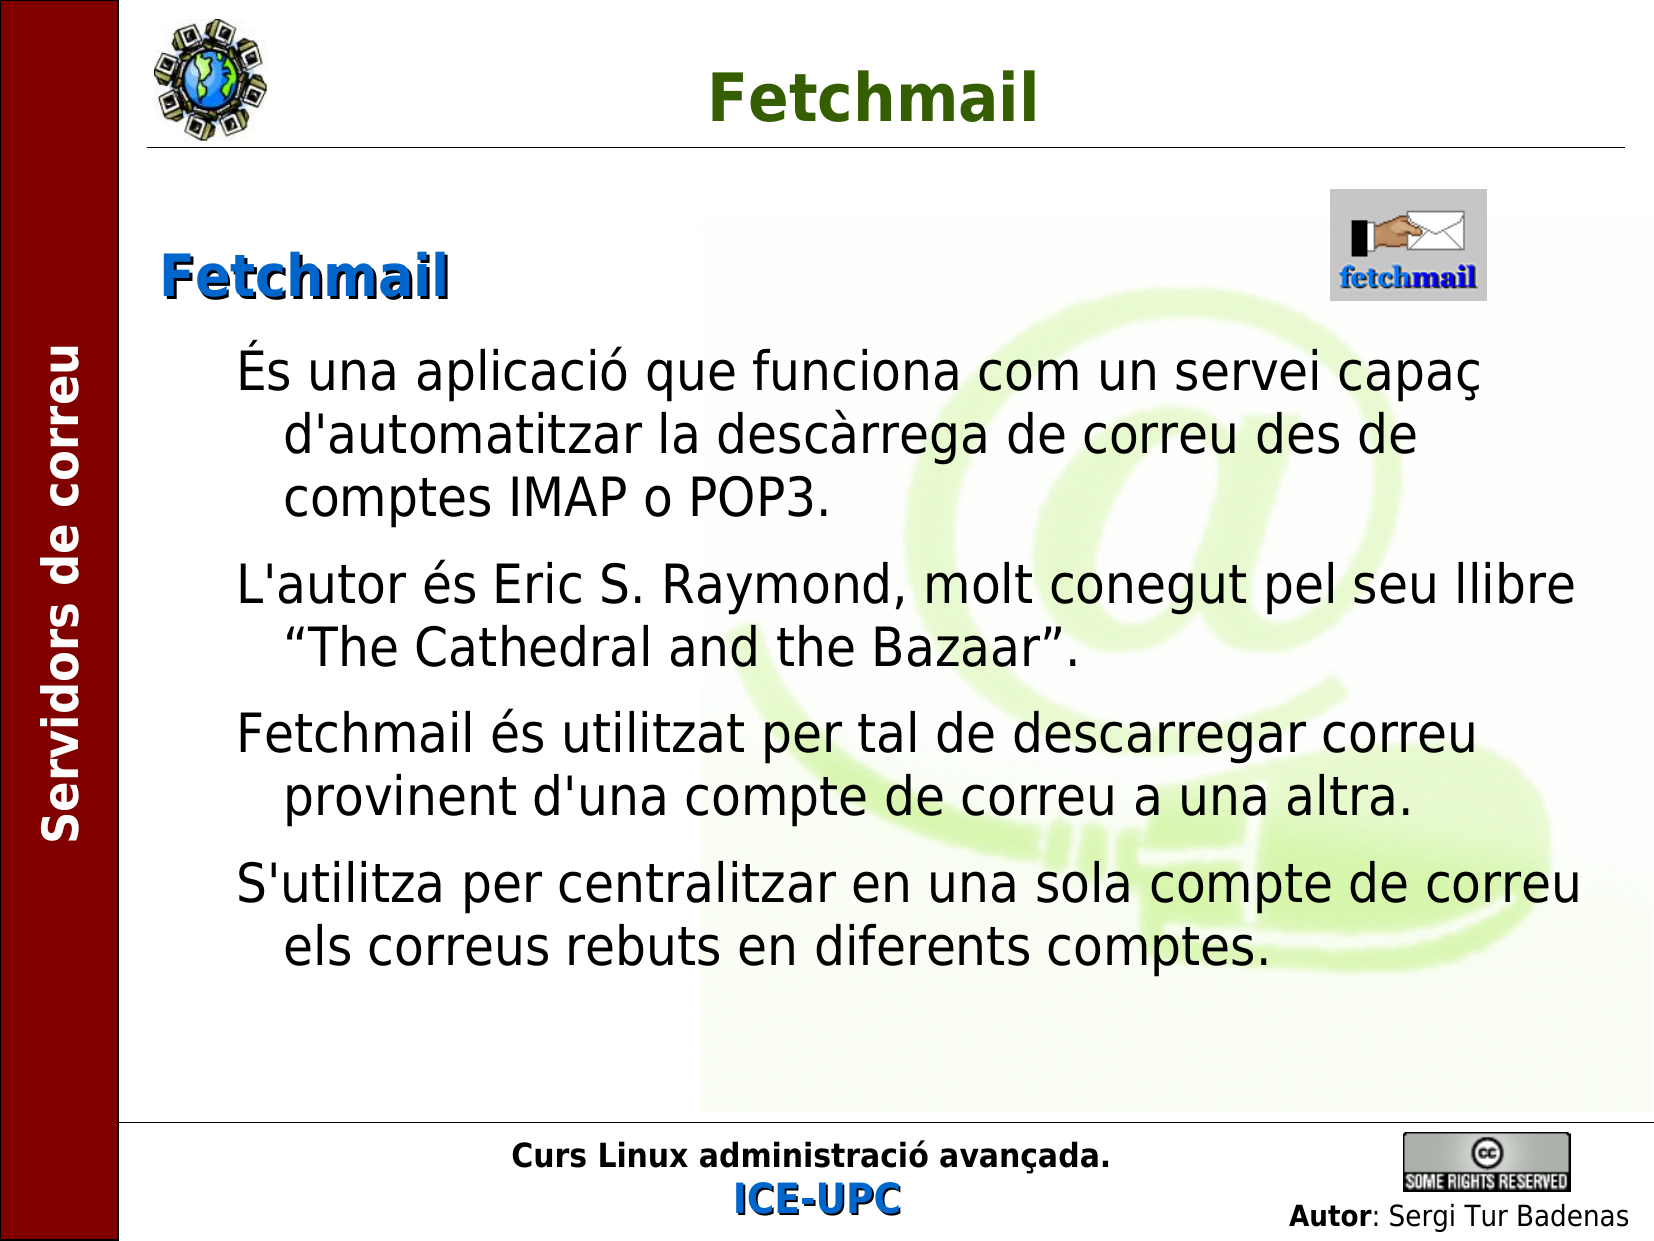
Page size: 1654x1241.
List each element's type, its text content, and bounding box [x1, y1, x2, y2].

picture [700, 189, 1654, 1113]
list Fetchmail És una aplicació que funciona com un servei capaç d'automatitzar la descàrrega de correu des de comptes IMAP o POP3. L'autor és Eric S. Raymond, molt conegut pel seu llibre “The Cathedral and the Bazaar”. Fetchmail és utilitzat per tal de descarregar correu provinent d'una compte de correu a una altra. S'utilitza per centralitzar en una sola compte de correu els correus rebuts en diferents comptes. [141, 242, 1630, 1078]
picture [1403, 1132, 1571, 1192]
title Fetchmail [129, 56, 1619, 141]
picture [154, 19, 268, 56]
